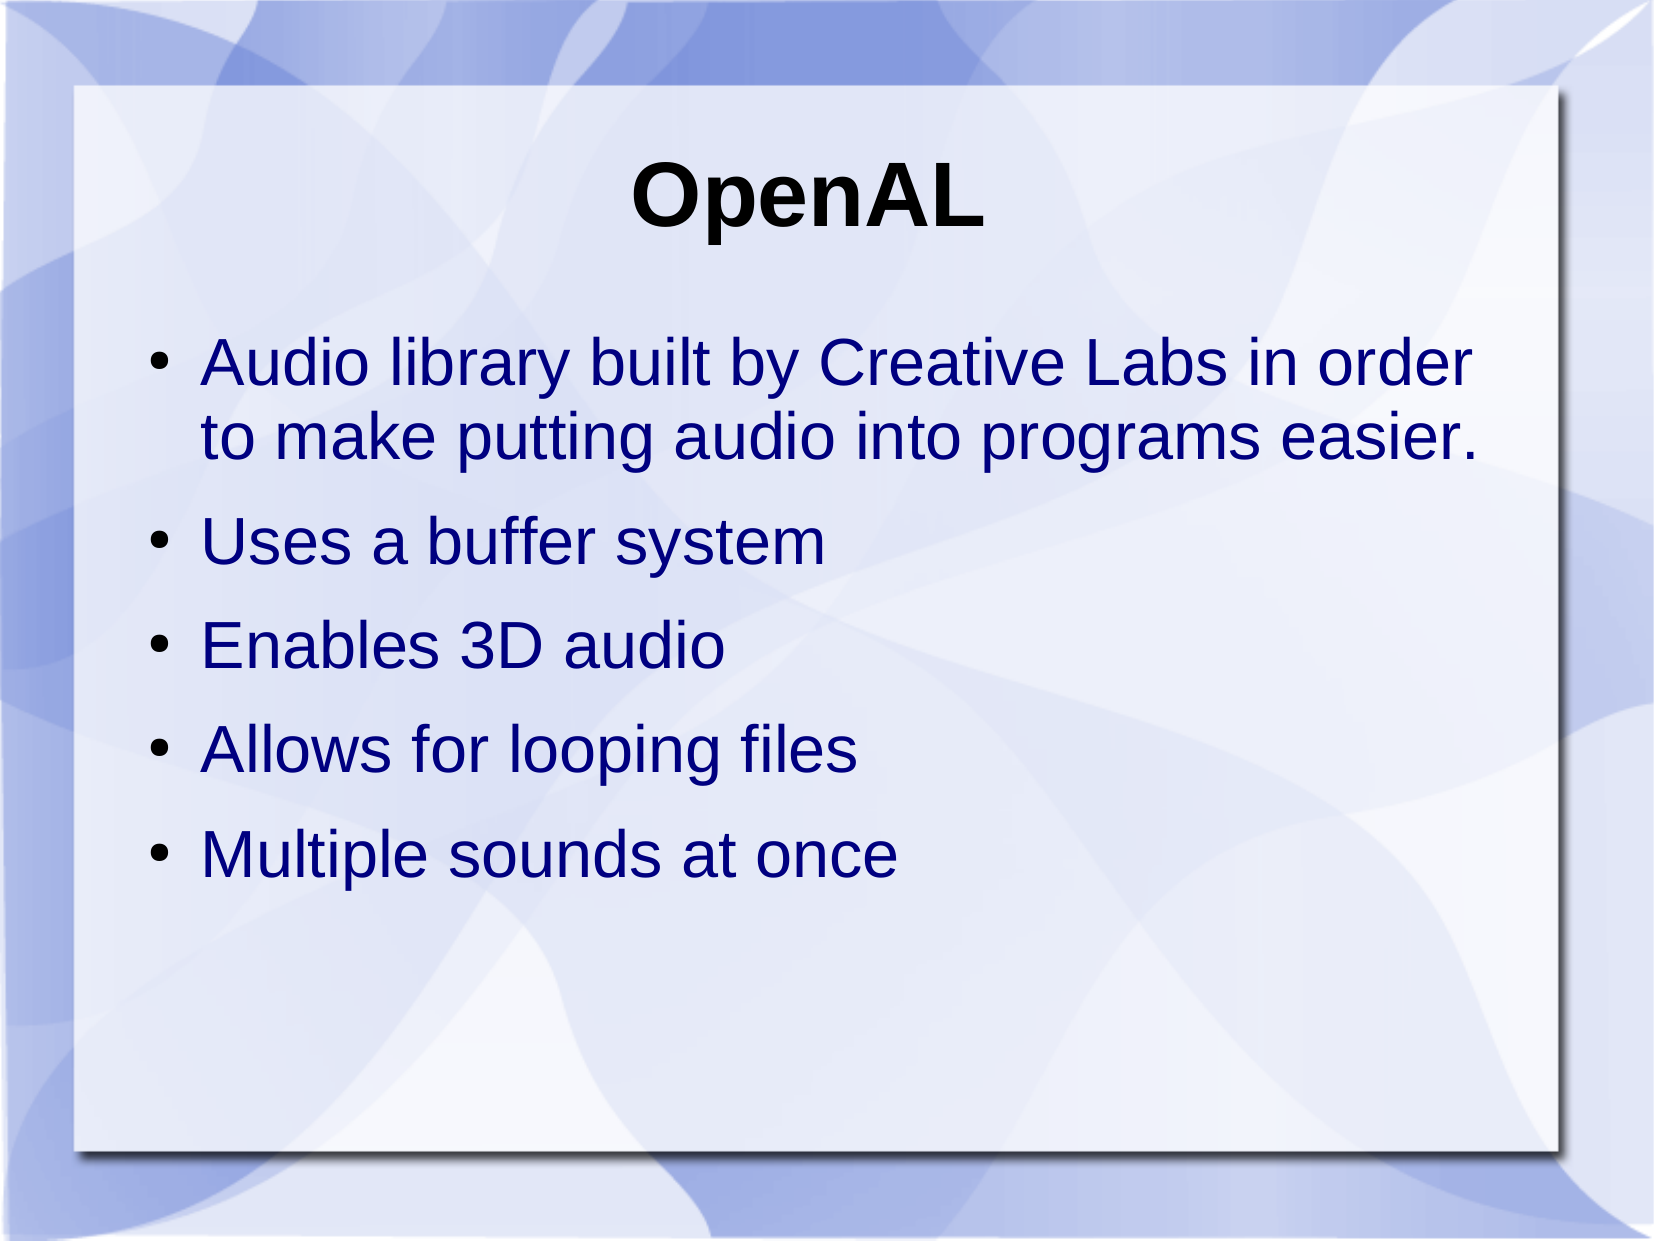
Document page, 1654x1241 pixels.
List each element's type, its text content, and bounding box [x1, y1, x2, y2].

title OpenAL [82, 90, 1536, 298]
list Audio library built by Creative Labs in order to make putting audio into programs easier. Uses a buffer system Enables 3D audio Allows for looping files Multiple sounds at once [129, 324, 1489, 975]
picture [0, 0, 1654, 1241]
